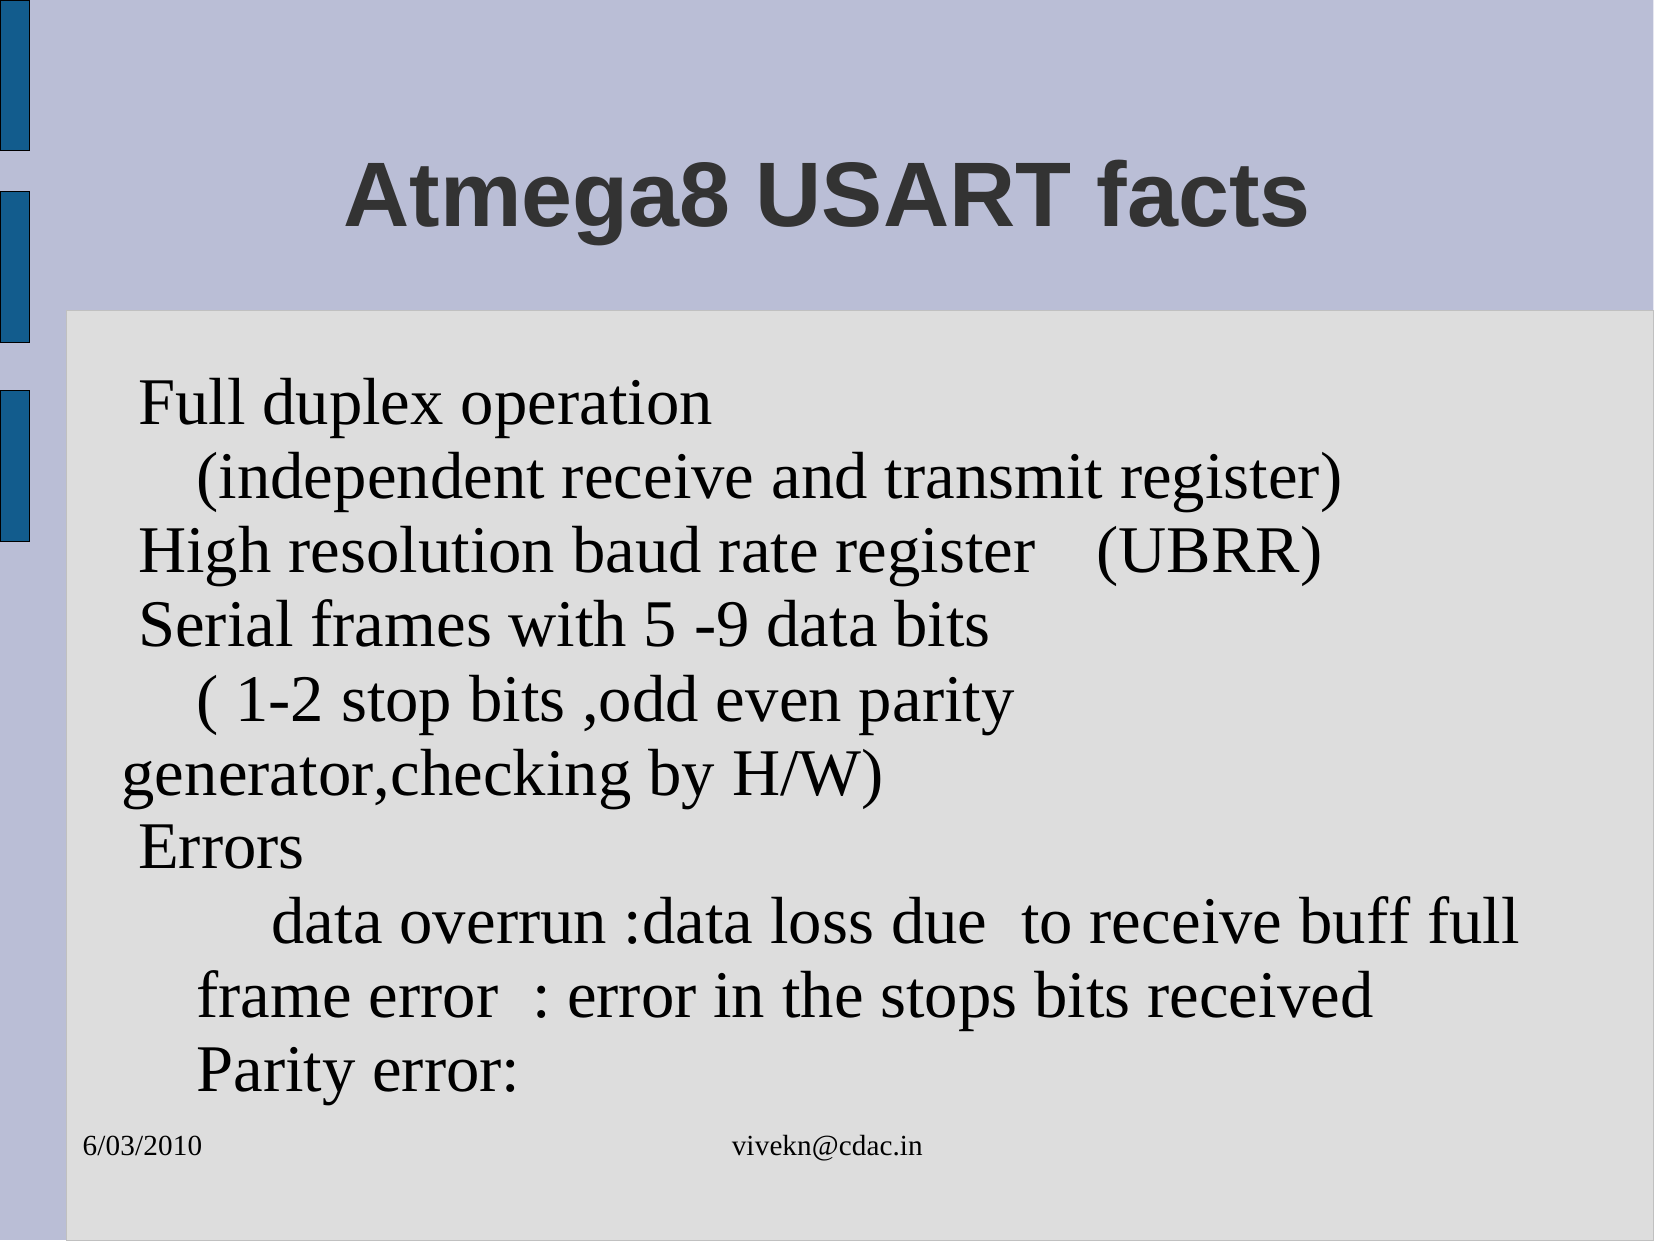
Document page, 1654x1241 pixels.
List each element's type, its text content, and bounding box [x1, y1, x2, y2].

title Atmega8 USART facts [121, 91, 1534, 299]
subtitle Full duplex operation (independent receive and transmit register) High resolution baud rate register (UBRR) Serial frames with 5 -9 data bits ( 1-2 stop bits ,odd even parity generator,checking by H/W) Errors data overrun :data loss due to receive buff full frame error : error in the stops bits received Parity error: [121, 344, 1534, 1127]
